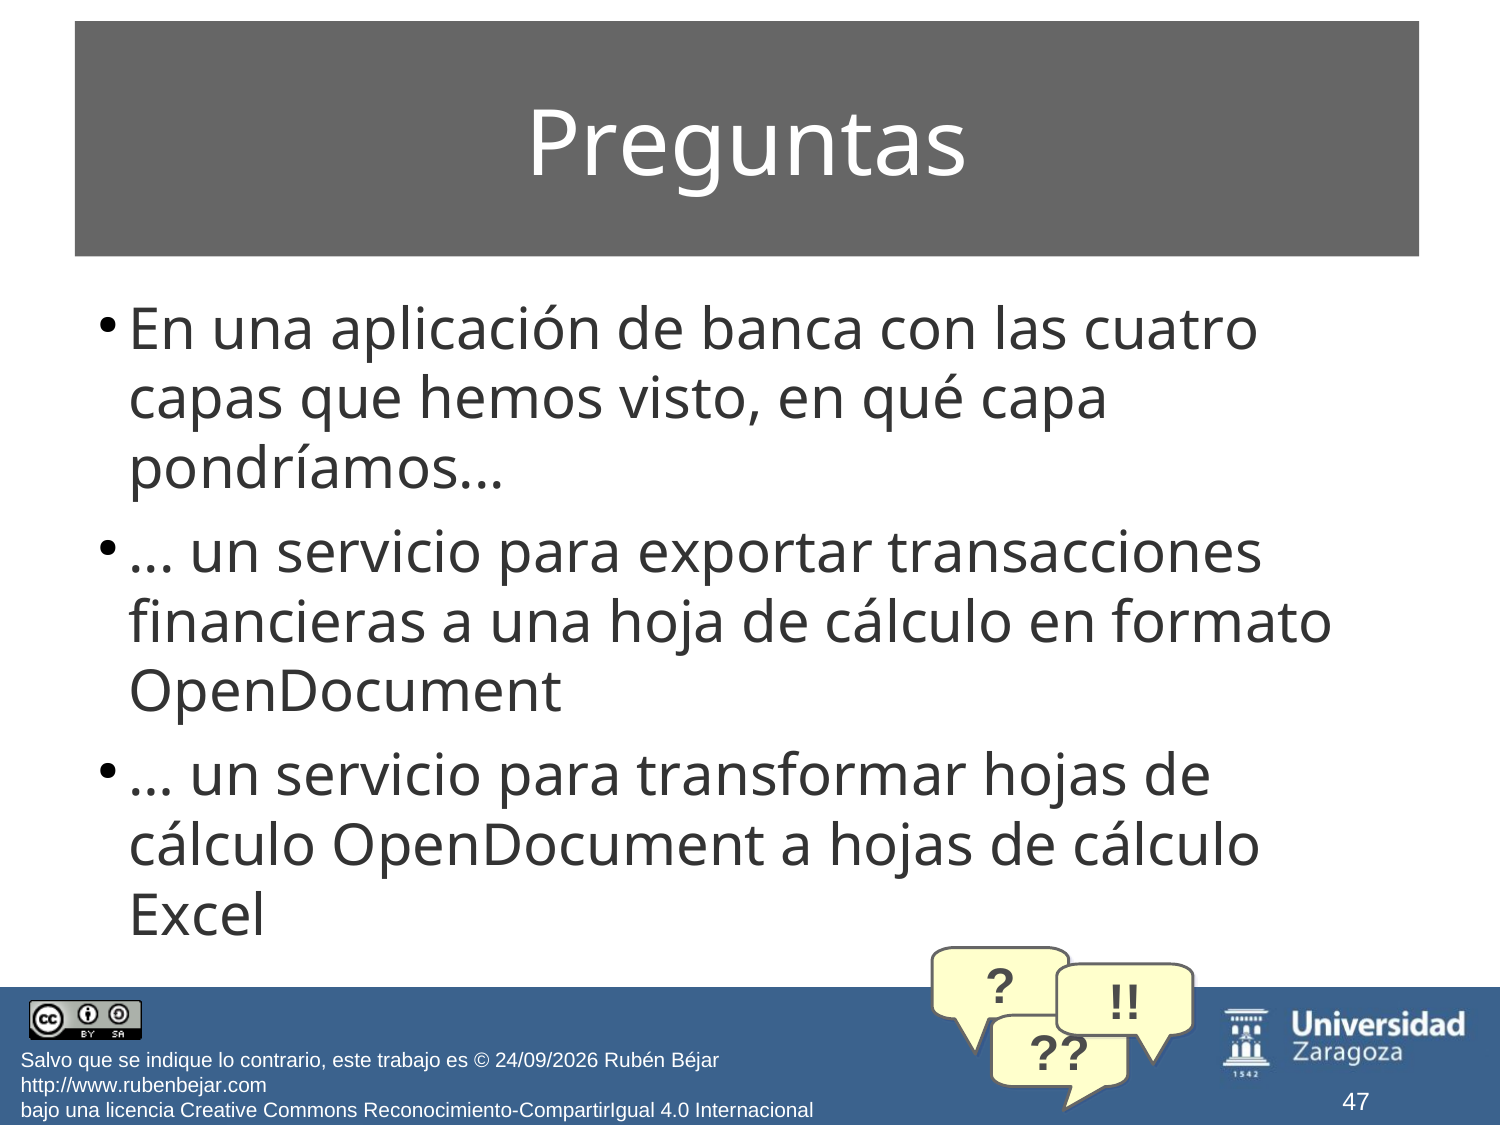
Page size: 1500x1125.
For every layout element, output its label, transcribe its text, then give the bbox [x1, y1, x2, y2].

text_box ? [932, 947, 1069, 1055]
title Preguntas [74, 21, 1420, 257]
list En una aplicación de banca con las cuatro capas que hemos visto, en qué capa pondríamos... ... un servicio para exportar transacciones financieras a una hoja de cálculo en formato OpenDocument … un servicio para transformar hojas de cálculo OpenDocument a hojas de cálculo Excel [82, 283, 1418, 957]
text_box ?? [991, 1015, 1128, 1111]
picture [0, 987, 1500, 1125]
text_box !! [1056, 963, 1193, 1065]
